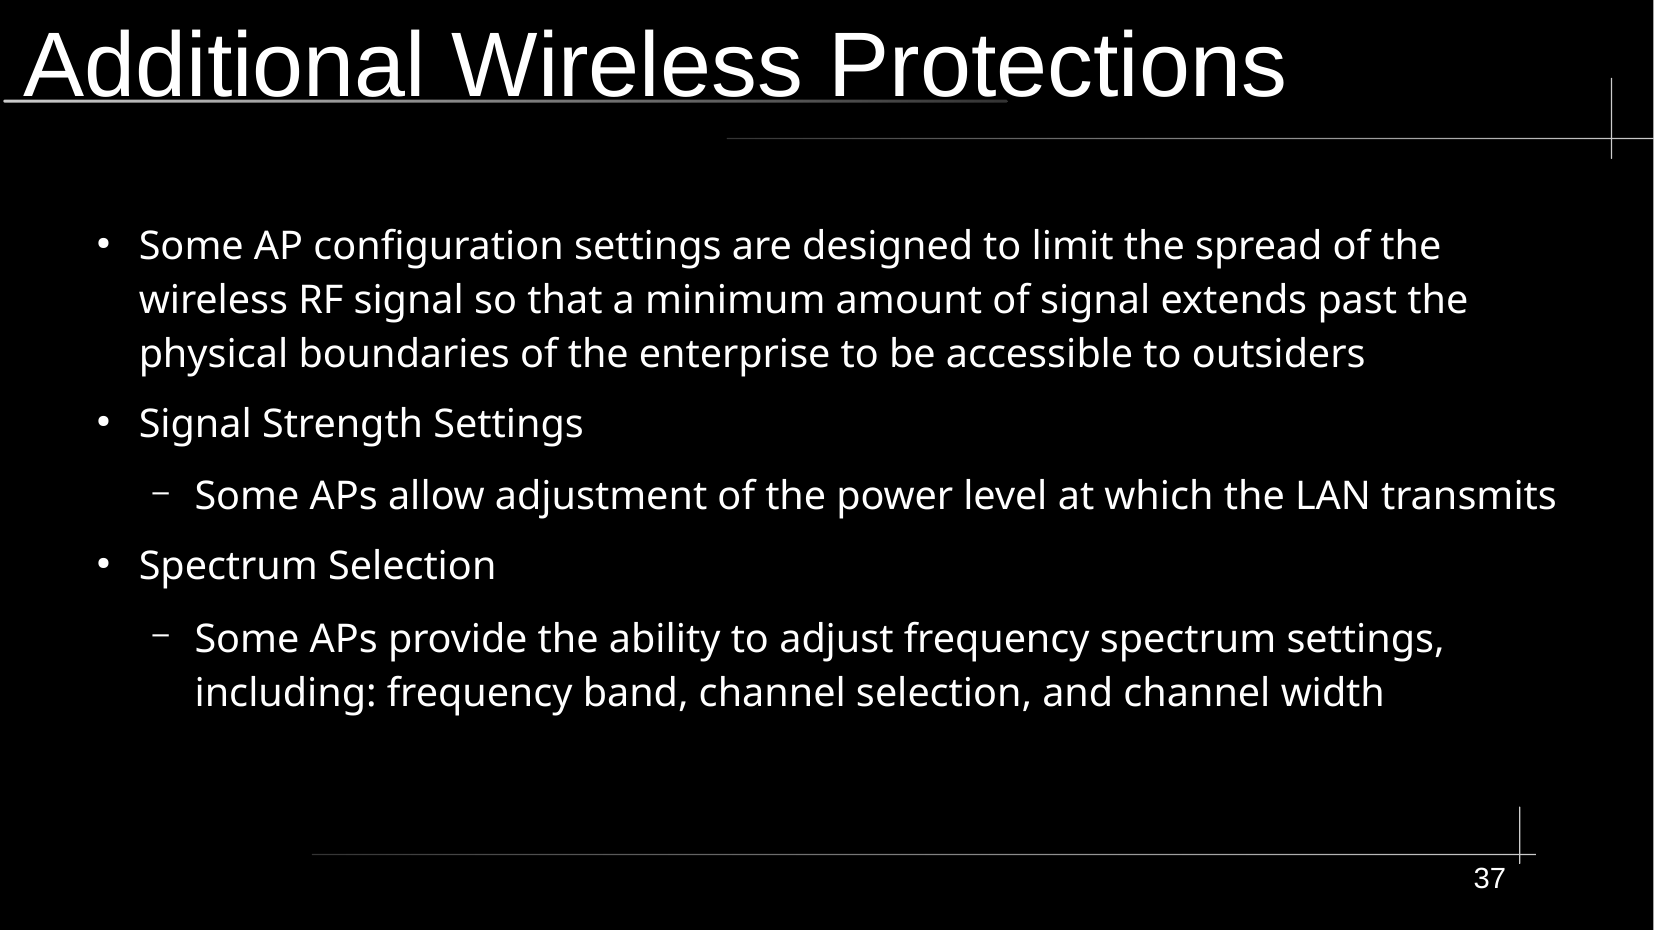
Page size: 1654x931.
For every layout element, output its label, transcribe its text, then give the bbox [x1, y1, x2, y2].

list Some AP configuration settings are designed to limit the spread of the wireless RF signal so that a minimum amount of signal extends past the physical boundaries of the enterprise to be accessible to outsiders Signal Strength Settings Some APs allow adjustment of the power level at which the LAN transmits Spectrum Selection Some APs provide the ability to adjust frequency spectrum settings, including: frequency band, channel selection, and channel width [82, 217, 1571, 758]
title Additional Wireless Protections [23, 11, 1589, 119]
